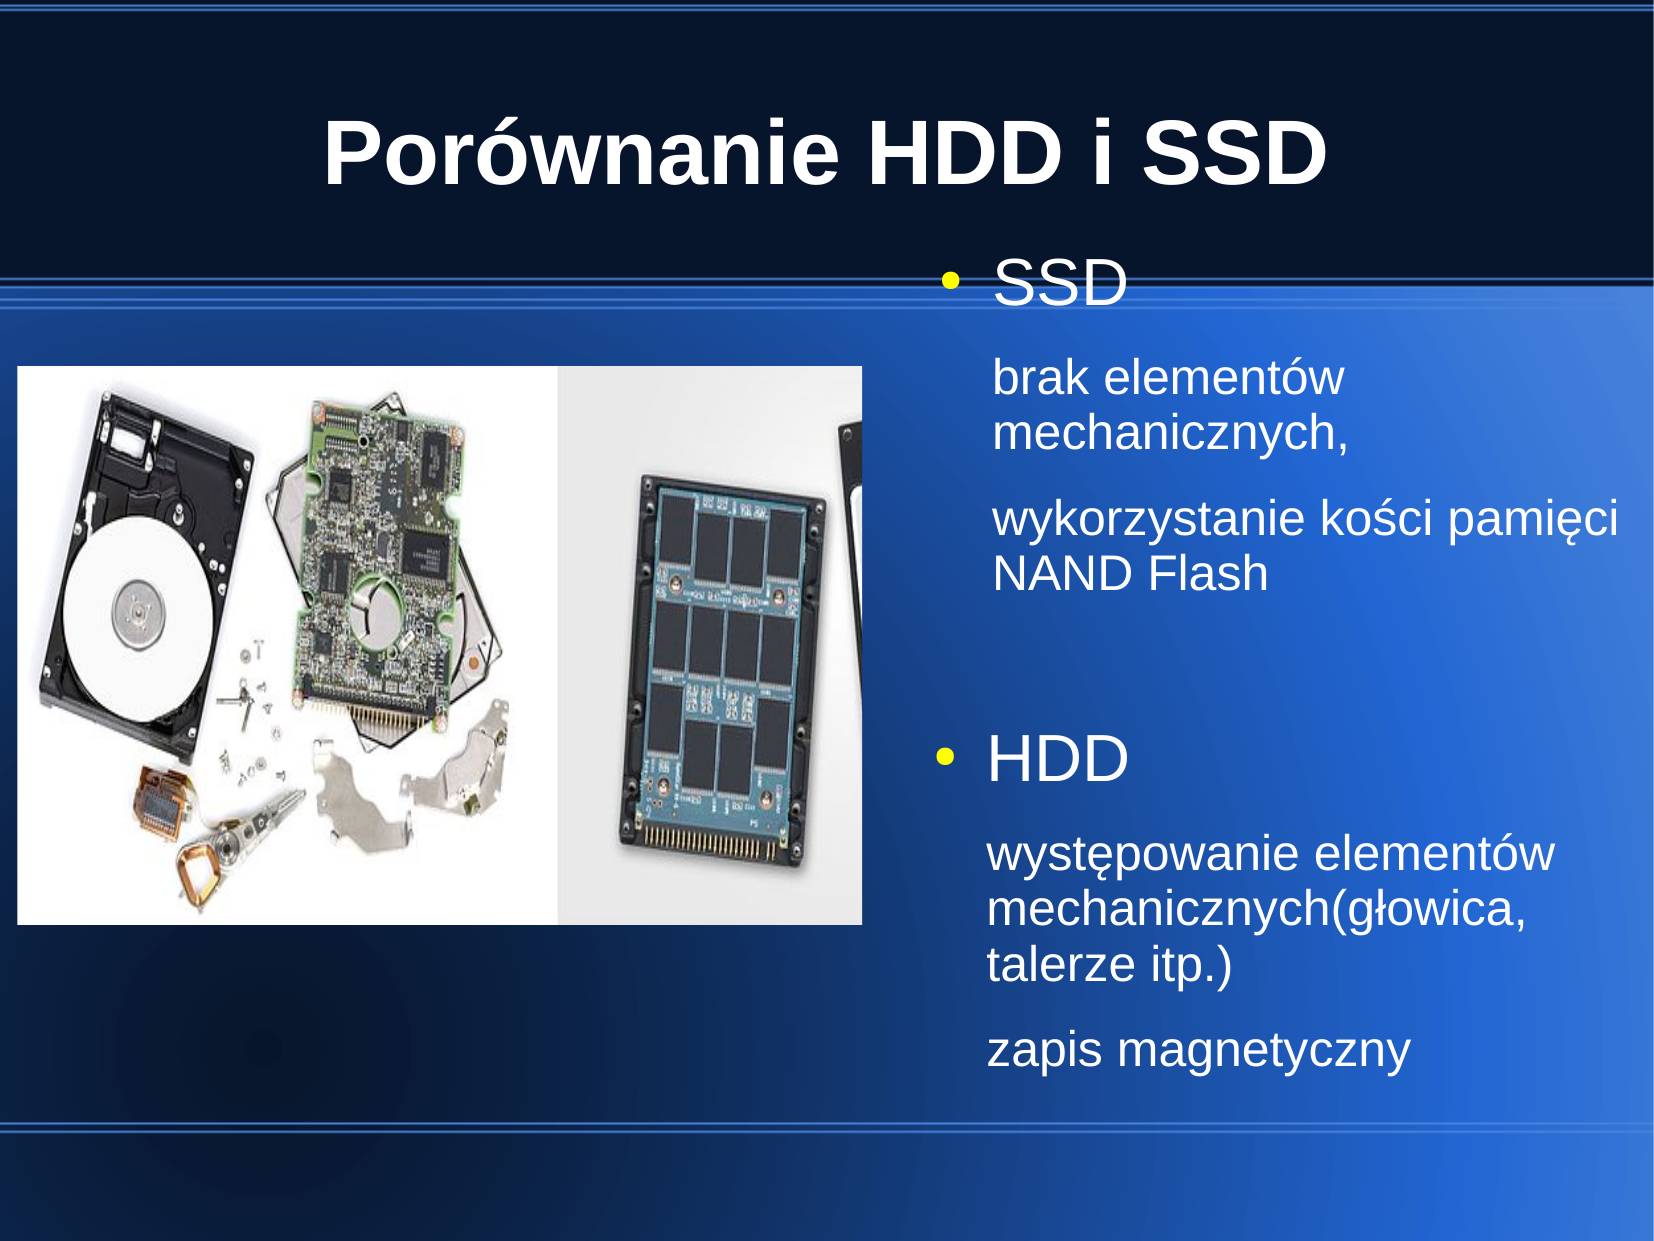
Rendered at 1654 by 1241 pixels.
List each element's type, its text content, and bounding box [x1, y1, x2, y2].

picture [0, 0, 1654, 1241]
list HDD występowanie elementów mechanicznych(głowica, talerze itp.) zapis magnetyczny [915, 720, 1642, 1182]
title Porównanie HDD i SSD [82, 49, 1571, 257]
list SSD brak elementów mechanicznych, wykorzystanie kości pamięci NAND Flash [921, 244, 1648, 669]
